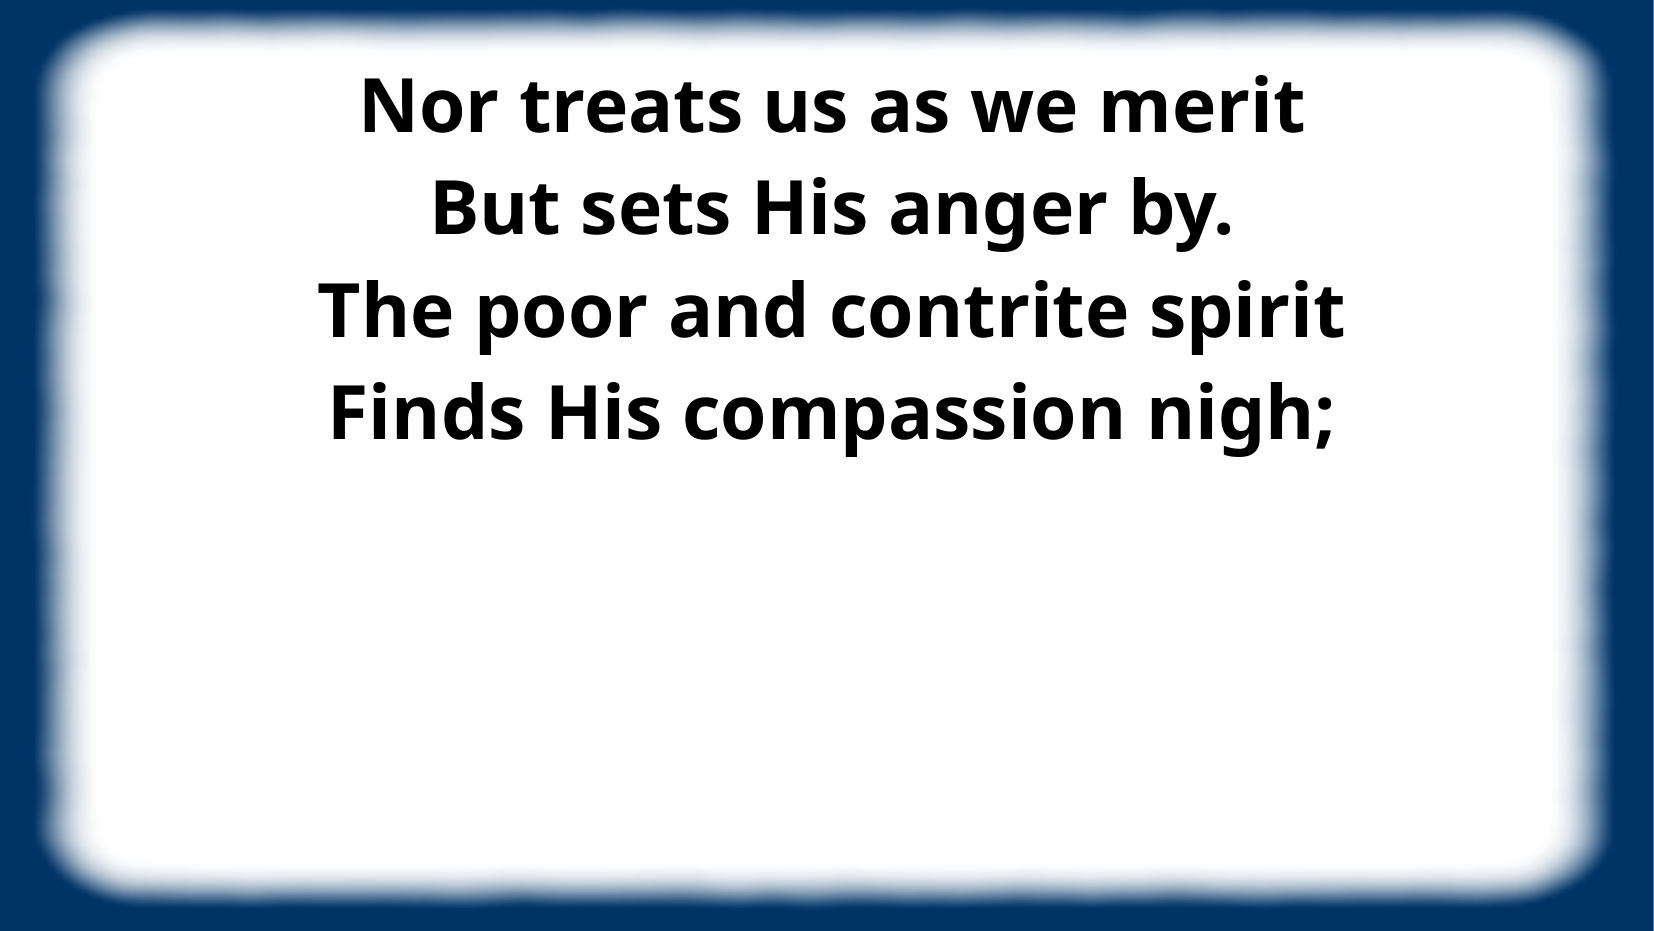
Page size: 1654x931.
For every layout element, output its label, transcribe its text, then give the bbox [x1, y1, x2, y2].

picture [0, 0, 1654, 931]
text_box Nor treats us as we merit But sets His anger by. The poor and contrite spirit Finds His compassion nigh; [90, 45, 1576, 460]
